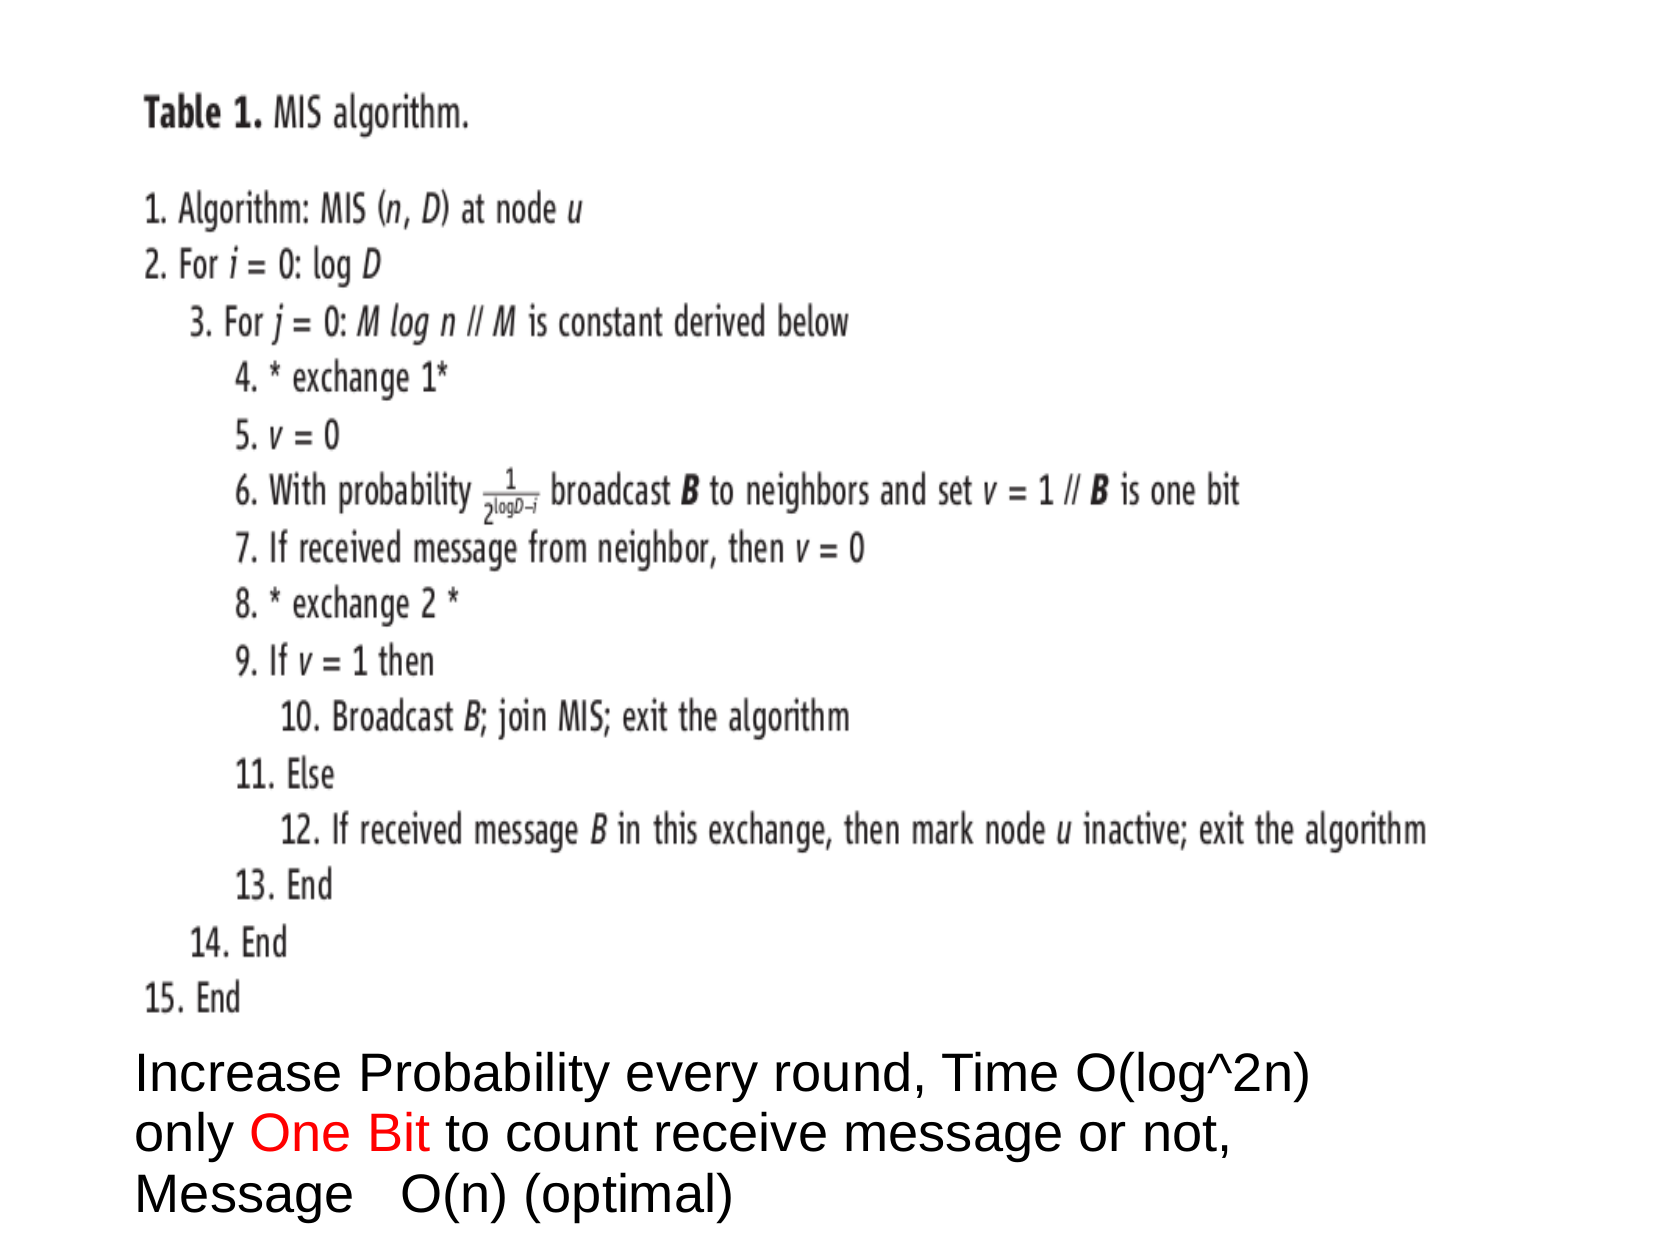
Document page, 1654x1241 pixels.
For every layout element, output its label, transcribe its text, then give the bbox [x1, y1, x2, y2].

text_box Increase Probability every round, Time O(log^2n) only One Bit to count receive message or not, Message O(n) (optimal) [120, 1035, 1654, 1232]
picture [105, 44, 1438, 1036]
